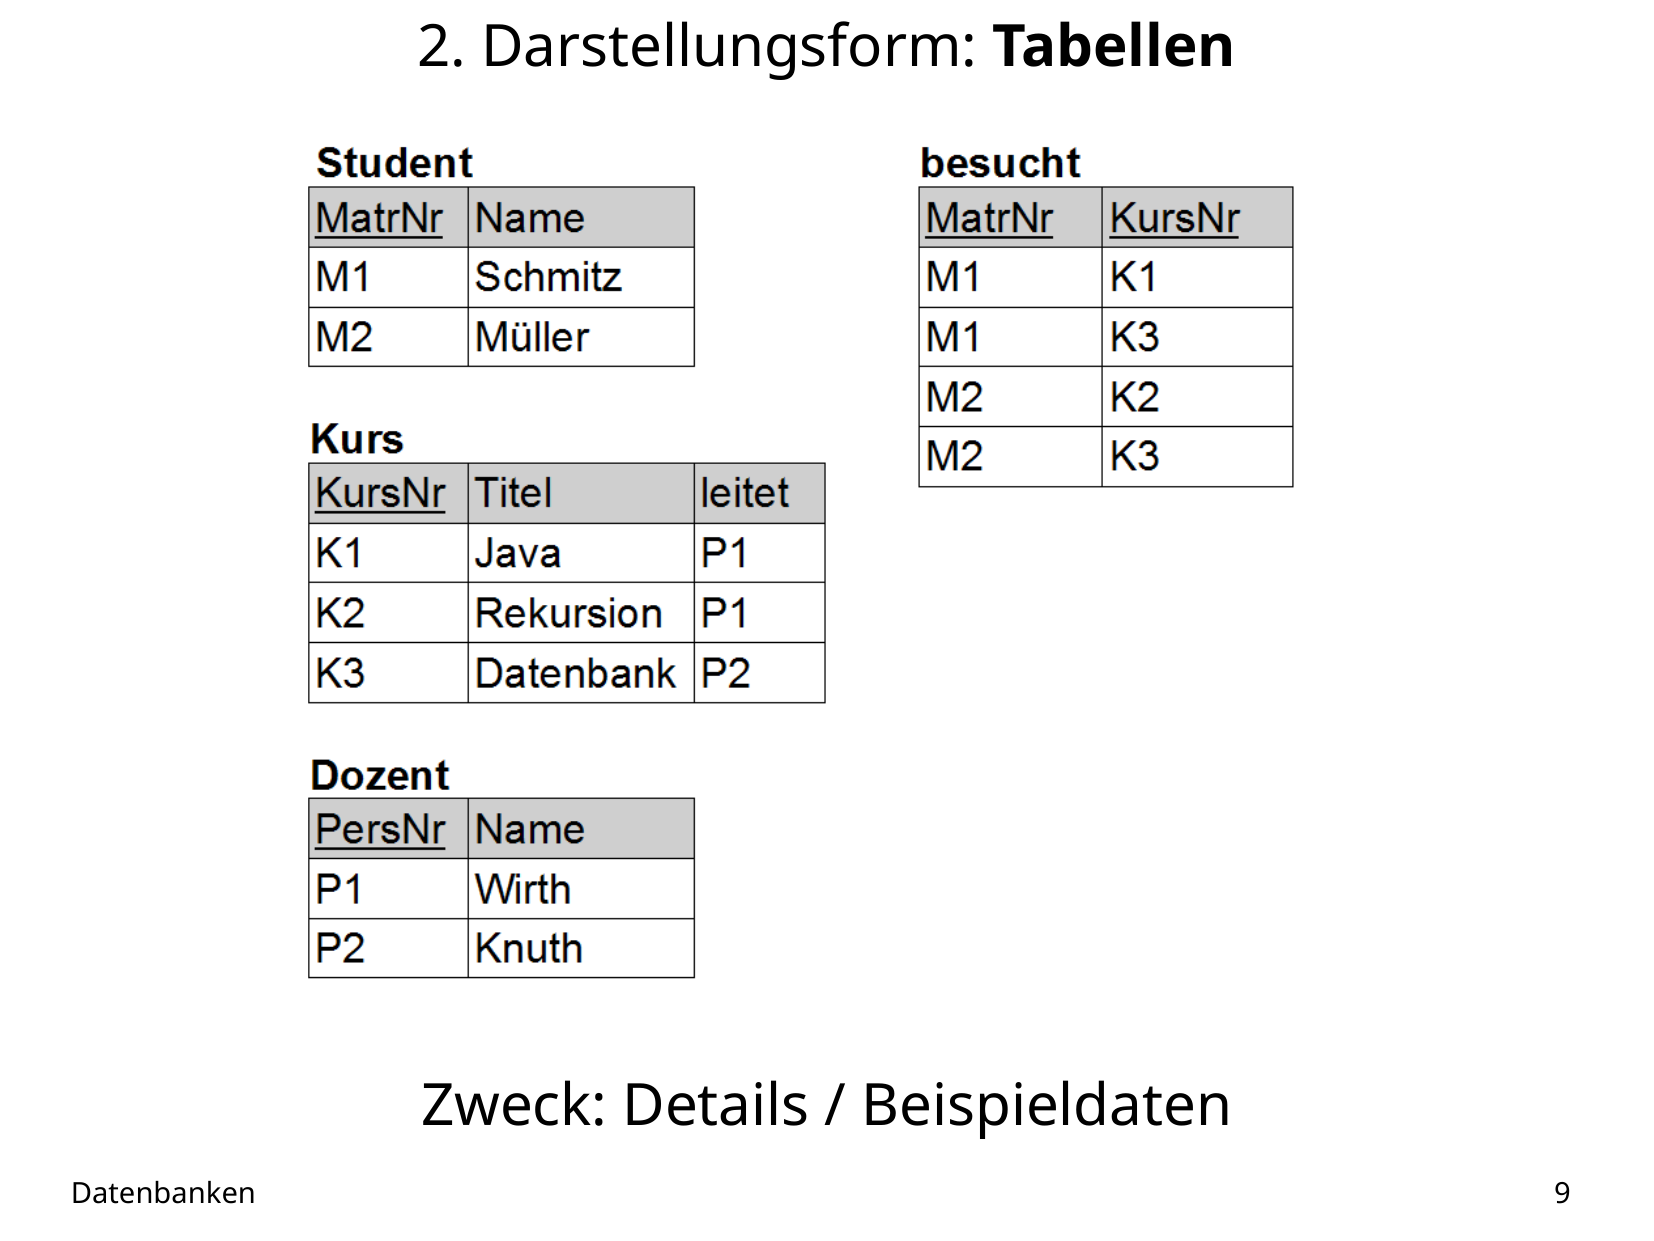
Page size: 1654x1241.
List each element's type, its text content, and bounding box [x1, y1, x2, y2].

title 2. Darstellungsform: Tabellen [0, 5, 1654, 83]
picture [307, 142, 1295, 981]
list Zweck: Details / Beispieldaten [59, 1062, 1595, 1158]
